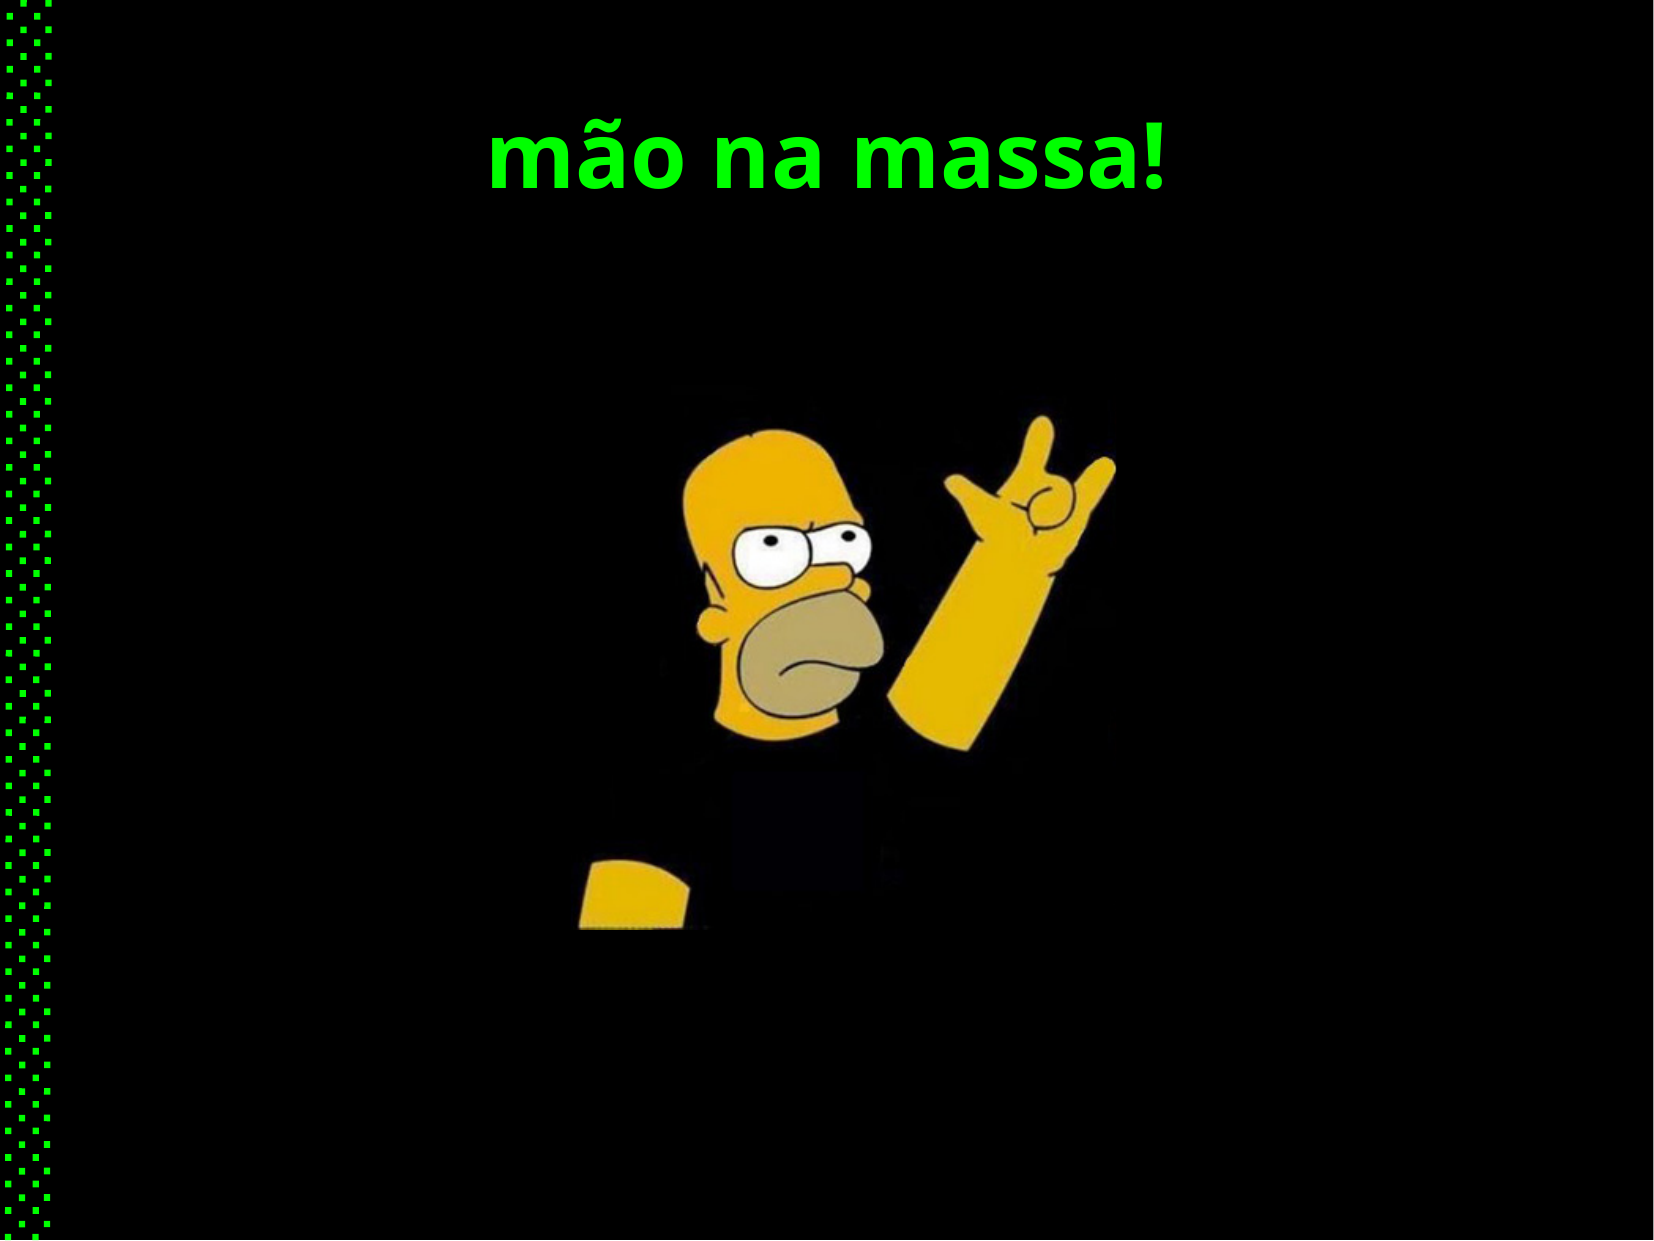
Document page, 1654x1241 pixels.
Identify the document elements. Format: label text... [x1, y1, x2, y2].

picture [570, 374, 1117, 930]
title mão na massa! [82, 49, 1571, 257]
